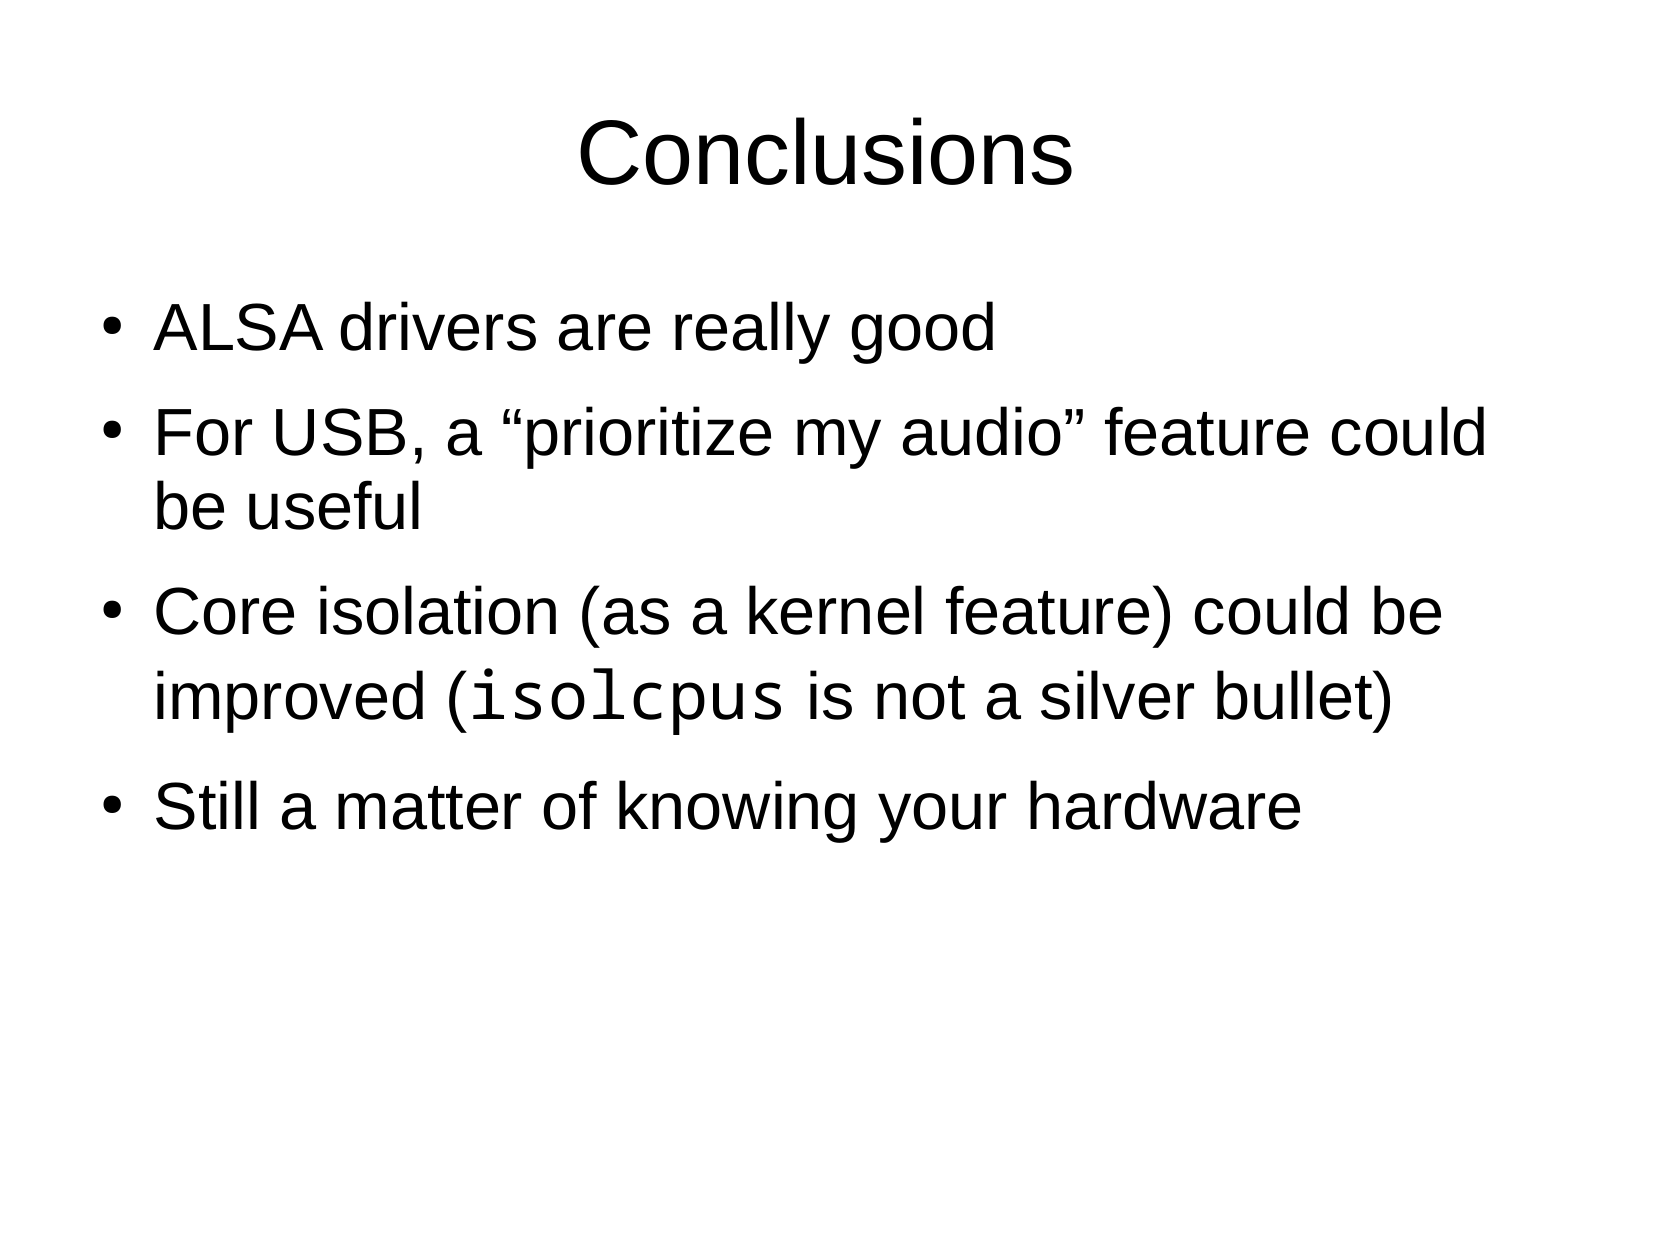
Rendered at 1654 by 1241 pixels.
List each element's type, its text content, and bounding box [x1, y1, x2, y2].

list ALSA drivers are really good For USB, a “prioritize my audio” feature could be useful Core isolation (as a kernel feature) could be improved (isolcpus is not a silver bullet) Still a matter of knowing your hardware [82, 290, 1571, 1010]
title Conclusions [82, 49, 1571, 257]
